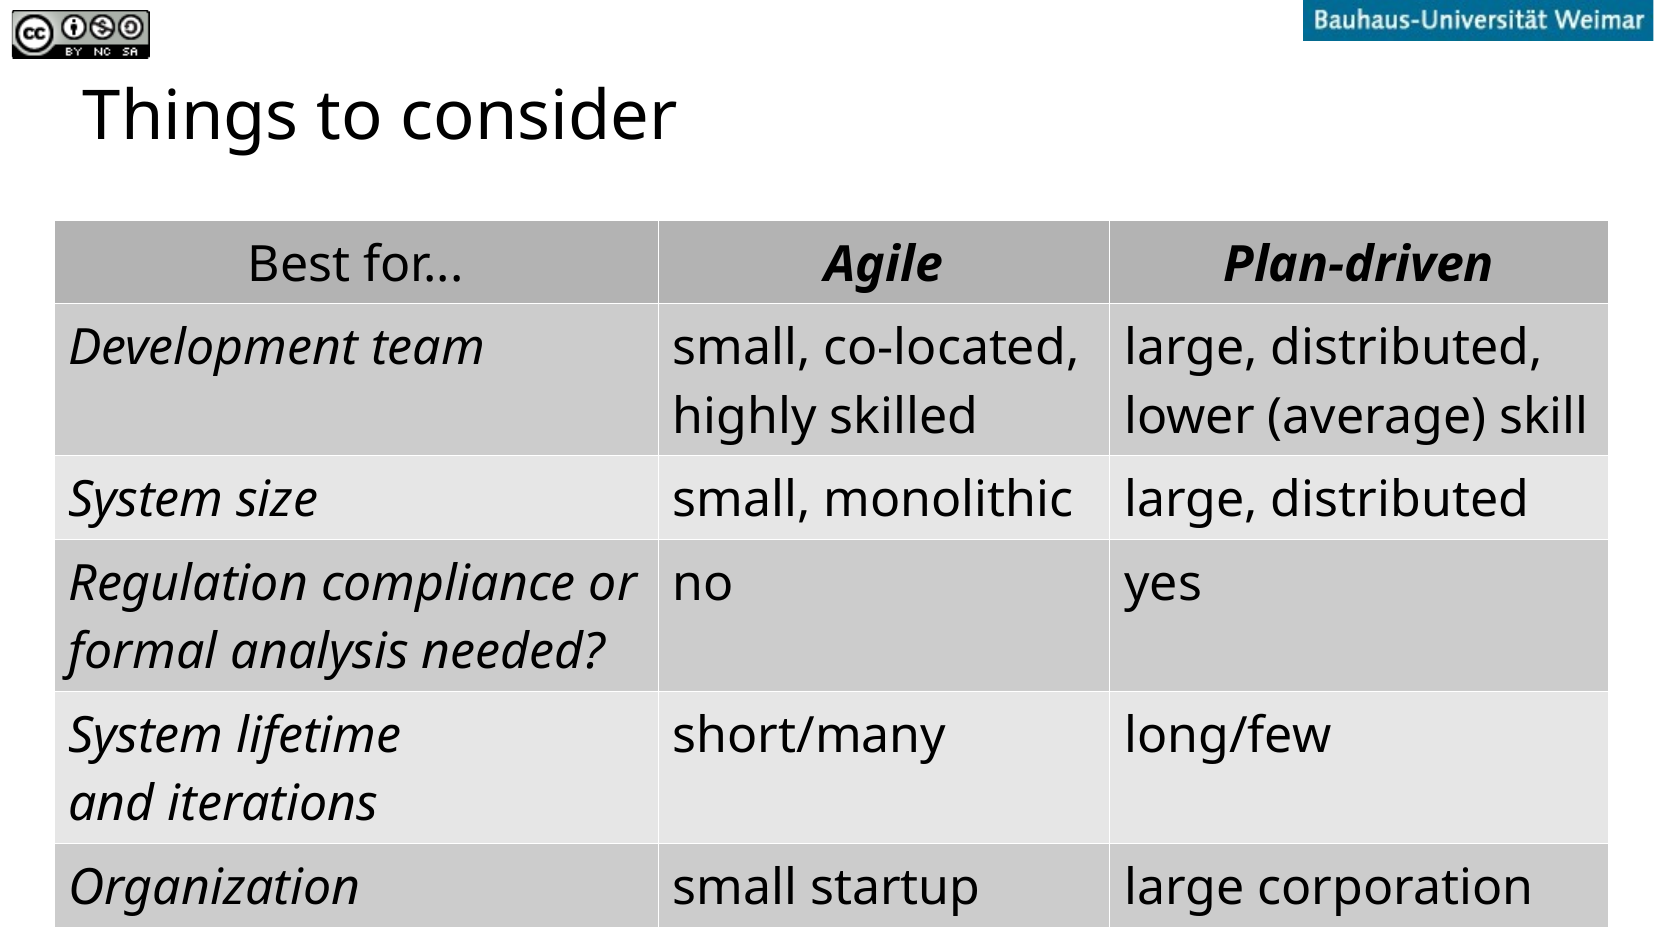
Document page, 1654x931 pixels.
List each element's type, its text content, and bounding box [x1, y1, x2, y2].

title Things to consider [82, 35, 1571, 191]
table_cell System size [55, 456, 658, 539]
table_header Plan-driven [1110, 221, 1608, 303]
table_cell large, distributed [1110, 456, 1608, 539]
table_cell no [659, 540, 1109, 691]
table_header Best for... [55, 221, 658, 303]
table_cell large, distributed, lower (average) skill [1110, 304, 1608, 455]
picture [11, 10, 150, 59]
table_cell yes [1110, 540, 1608, 691]
picture [1554, 8, 1645, 30]
table_cell System lifetime and iterations [55, 692, 658, 843]
table_cell short/many [659, 692, 1109, 843]
picture [1313, 7, 1547, 31]
table_cell Organization [55, 844, 658, 927]
table_cell small, co-located, highly skilled [659, 304, 1109, 455]
table_cell small, monolithic [659, 456, 1109, 539]
table_cell small startup [659, 844, 1109, 927]
table_cell Regulation compliance or formal analysis needed? [55, 540, 658, 691]
table_cell Development team [55, 304, 658, 455]
table_cell large corporation [1110, 844, 1608, 927]
table_cell long/few [1110, 692, 1608, 843]
table_header Agile [659, 221, 1109, 303]
